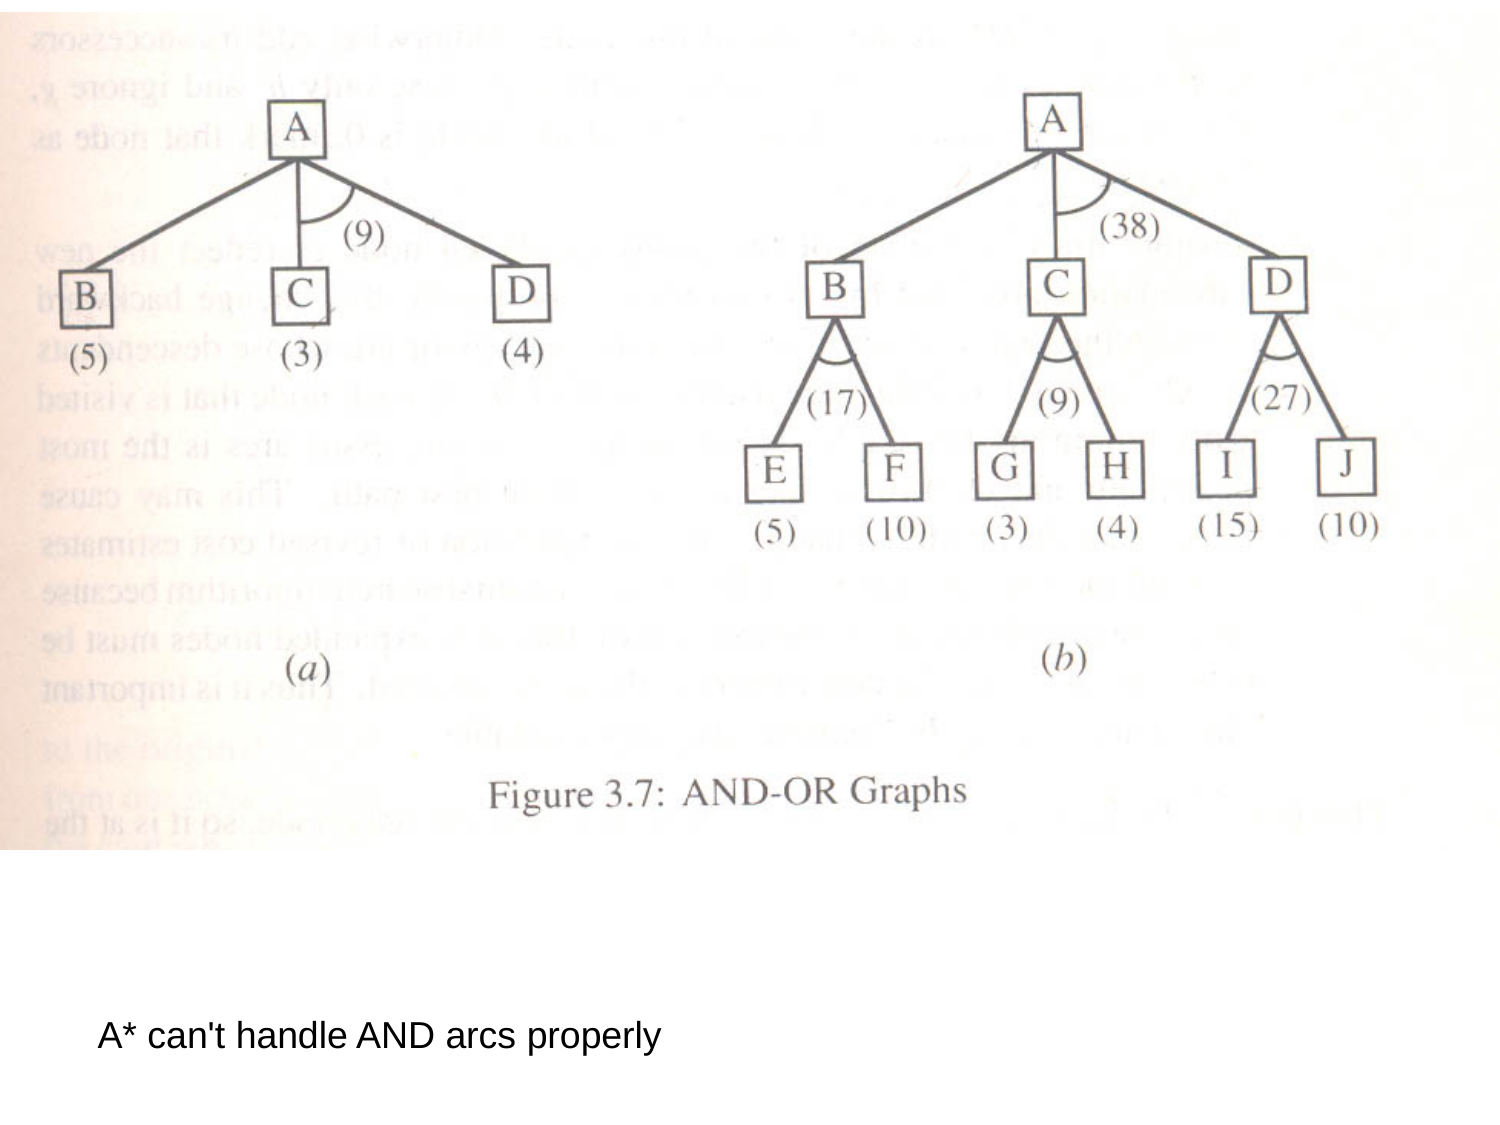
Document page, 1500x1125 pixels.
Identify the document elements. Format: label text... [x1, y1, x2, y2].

picture [0, 12, 1500, 850]
text_box A* can't handle AND arcs properly [82, 1003, 687, 1061]
